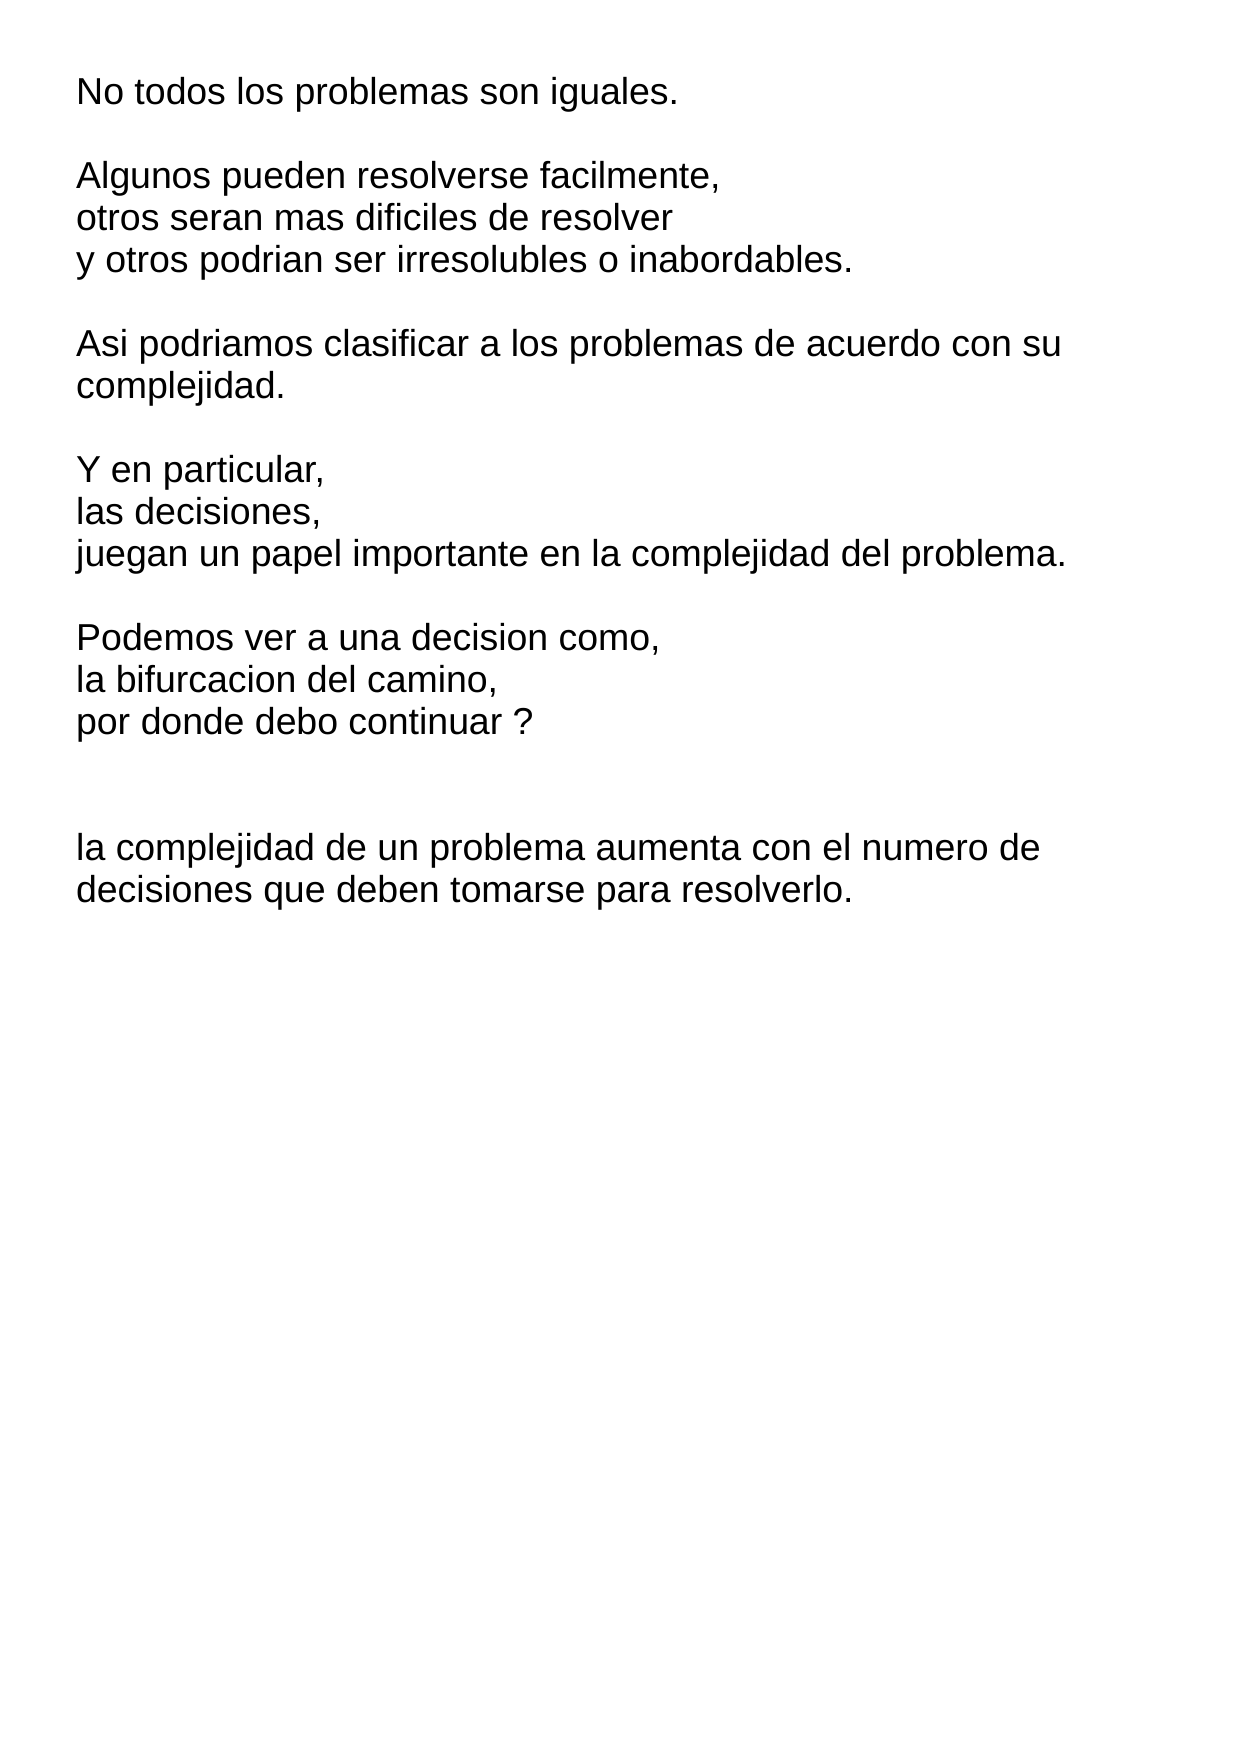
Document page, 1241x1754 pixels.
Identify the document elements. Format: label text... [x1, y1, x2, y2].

text_box No todos los problemas son iguales. Algunos pueden resolverse facilmente, otros seran mas dificiles de resolver y otros podrian ser irresolubles o inabordables. Asi podriamos clasificar a los problemas de acuerdo con su complejidad. Y en particular, las decisiones, juegan un papel importante en la complejidad del problema. Podemos ver a una decision como, la bifurcacion del camino, por donde debo continuar ? la complejidad de un problema aumenta con el numero de decisiones que deben tomarse para resolverlo. [61, 63, 1182, 918]
